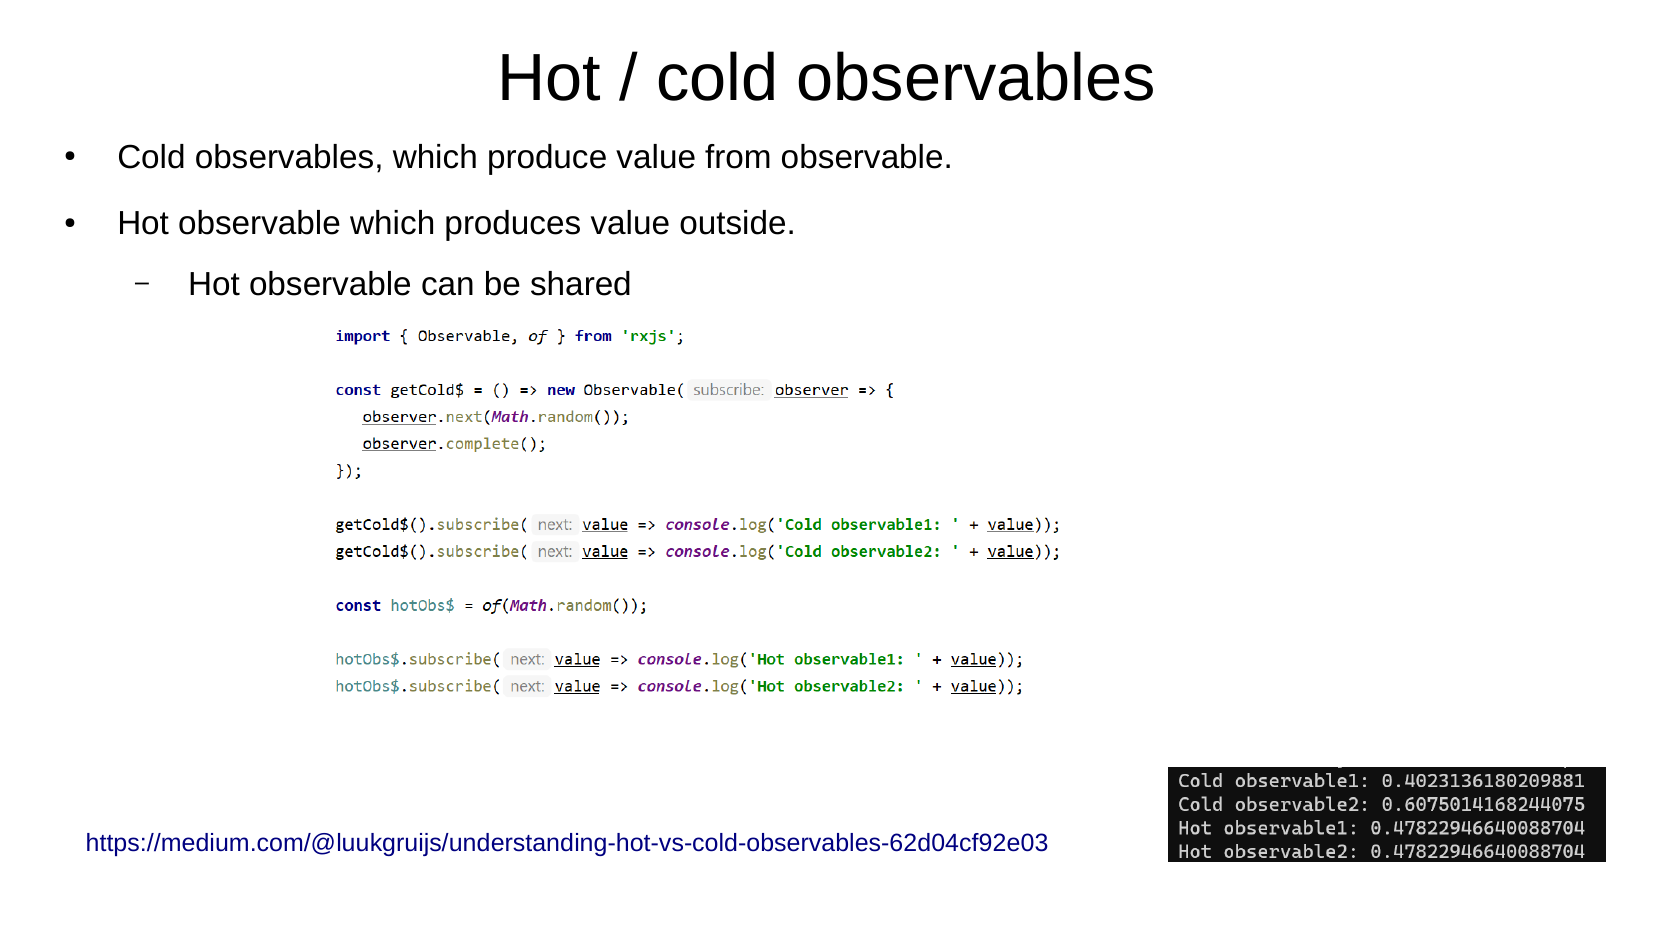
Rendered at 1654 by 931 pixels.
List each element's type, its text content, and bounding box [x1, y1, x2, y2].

text_box https://medium.com/@luukgruijs/understanding-hot-vs-cold-observables-62d04cf92e03 [70, 821, 1654, 892]
list Cold observables, which produce value from observable. Hot observable which produces value outside. Hot observable can be shared [46, 138, 1606, 859]
title Hot / cold observables [82, 37, 1571, 119]
picture [1168, 767, 1606, 821]
picture [334, 324, 1087, 708]
